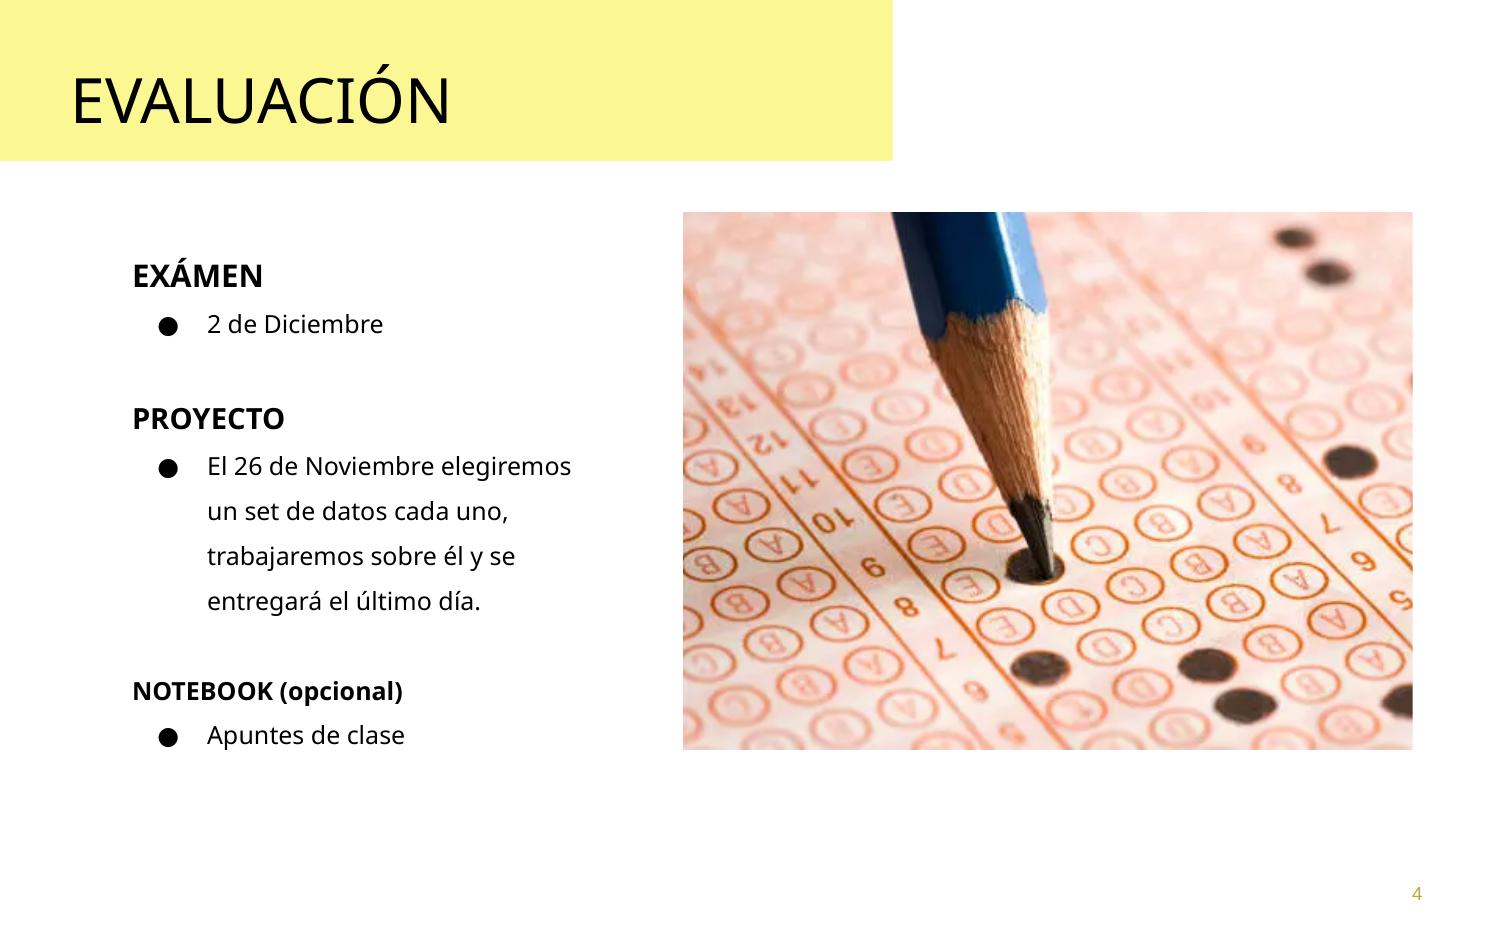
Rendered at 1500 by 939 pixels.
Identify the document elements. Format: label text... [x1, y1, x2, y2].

slide_number <number> [1405, 880, 1434, 939]
text_box EXÁMEN 2 de Diciembre PROYECTO El 26 de Noviembre elegiremos un set de datos cada uno, trabajaremos sobre él y se entregará el último día. NOTEBOOK (opcional) Apuntes de clase [132, 218, 610, 751]
picture [683, 212, 1413, 750]
text_box [0, 0, 893, 161]
title EVALUACIÓN [68, 59, 820, 218]
